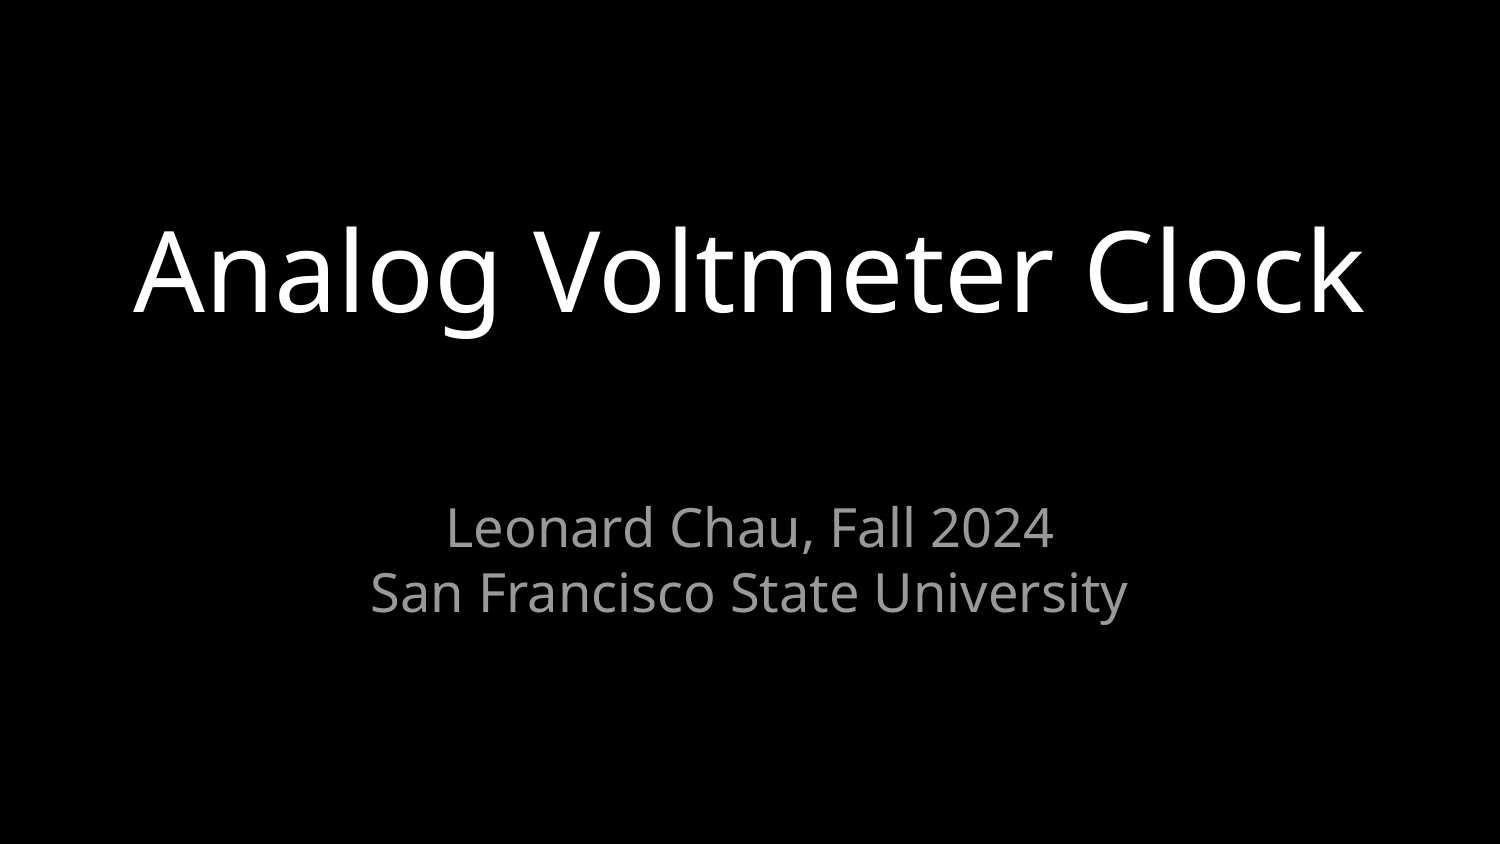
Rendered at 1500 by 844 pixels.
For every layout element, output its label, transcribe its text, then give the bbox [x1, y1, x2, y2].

subtitle Leonard Chau, Fall 2024 San Francisco State University [156, 478, 1343, 632]
title Analog Voltmeter Clock [103, 184, 1397, 471]
